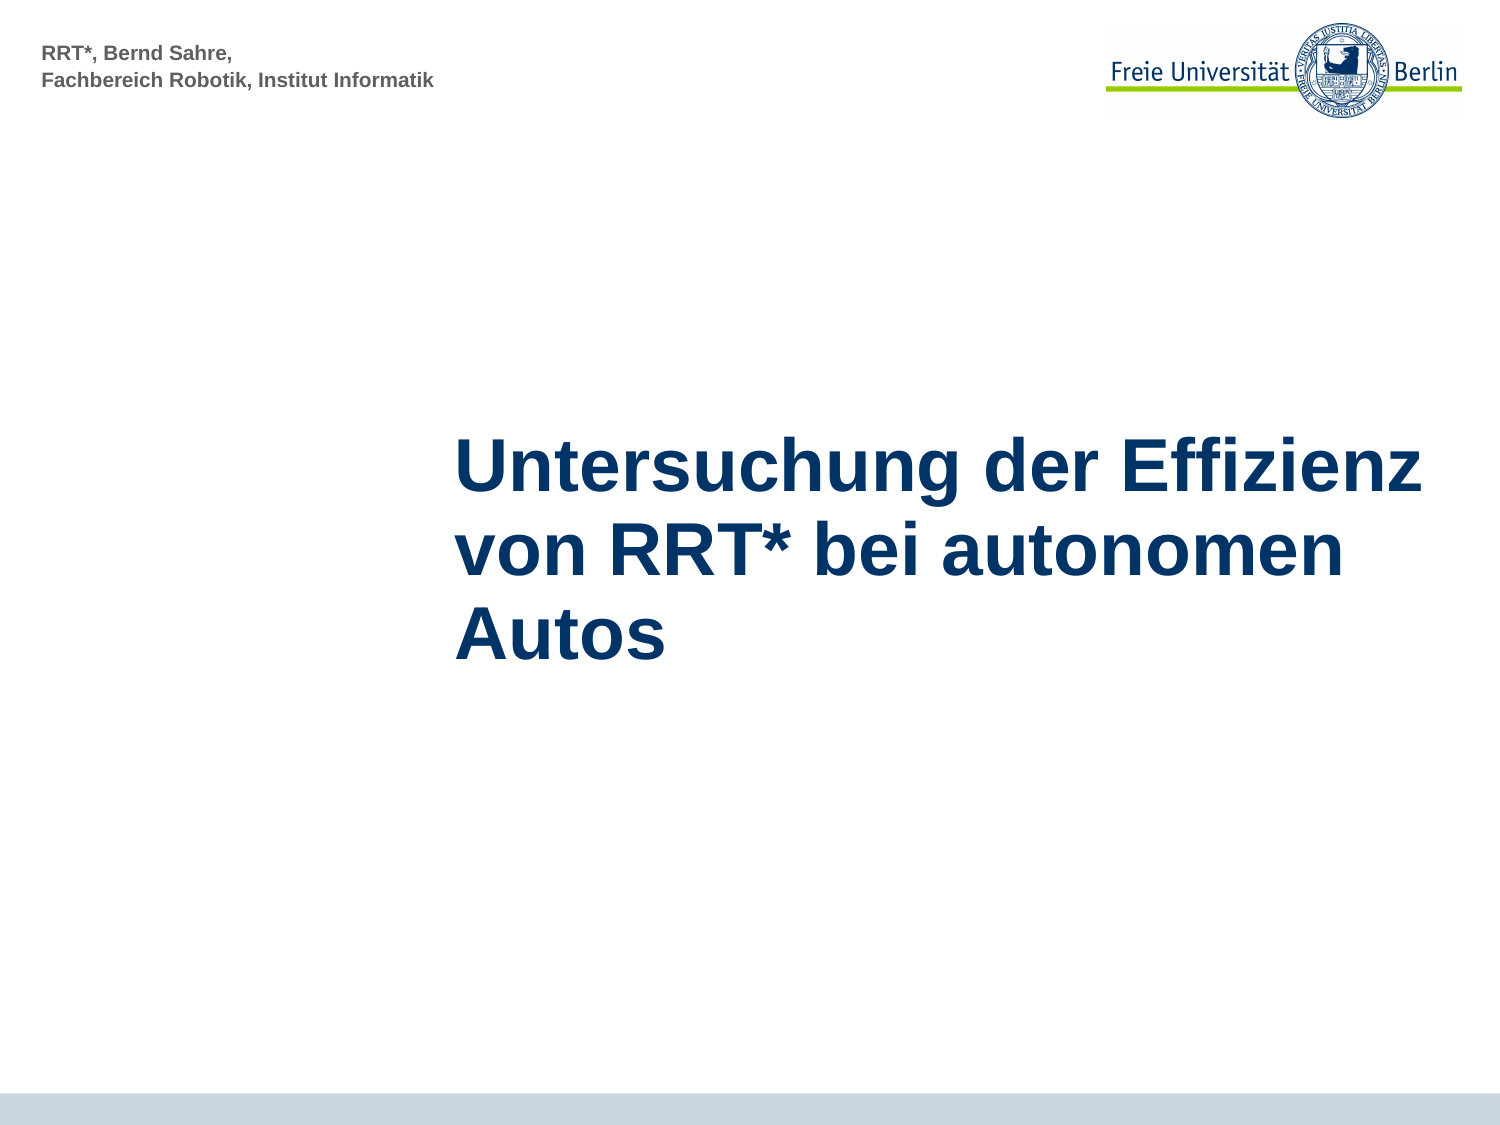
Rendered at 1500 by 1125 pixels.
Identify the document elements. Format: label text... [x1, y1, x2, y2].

picture [1106, 23, 1462, 118]
title Untersuchung der Effizienz von RRT* bei autonomen Autos [395, 423, 1459, 665]
